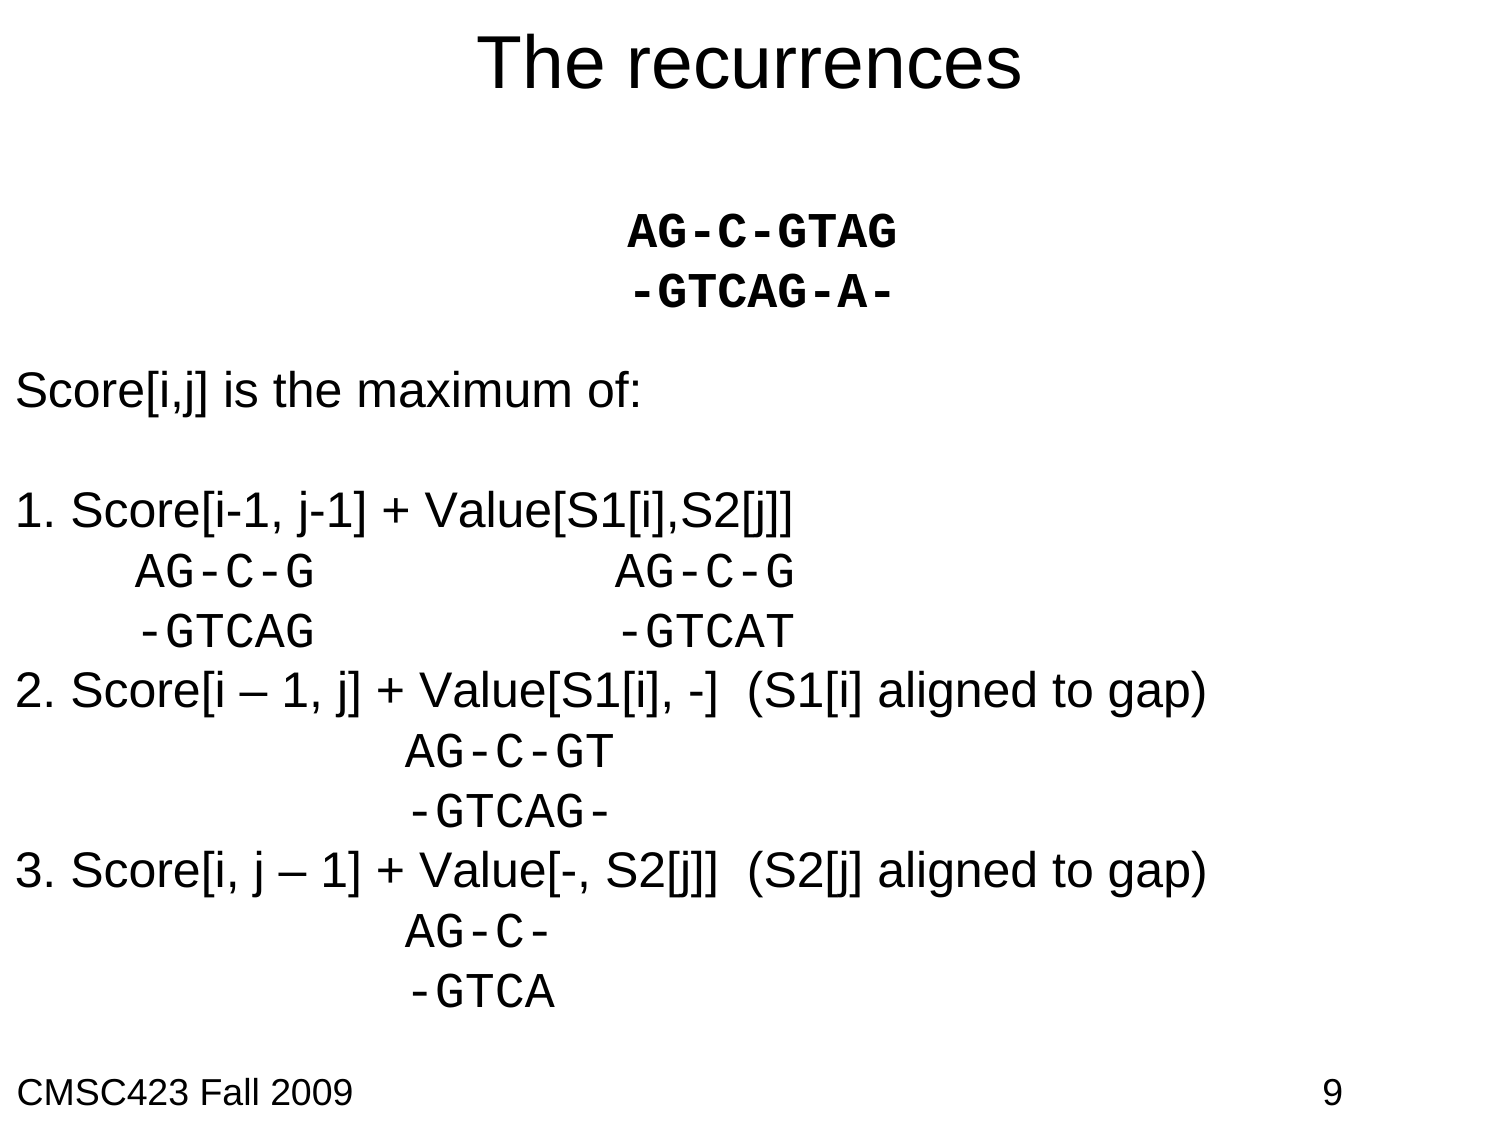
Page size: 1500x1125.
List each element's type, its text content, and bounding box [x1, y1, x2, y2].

title The recurrences [0, 12, 1500, 113]
text_box AG-C-GTAG -GTCAG-A- [612, 190, 913, 326]
text_box Score[i,j] is the maximum of: 1. Score[i-1, j-1] + Value[S1[i],S2[j]] AG-C-G AG-C-G -GTCAG -GTCAT 2. Score[i – 1, j] + Value[S1[i], -] (S1[i] aligned to gap) AG-C-GT -GTCAG- 3. Score[i, j – 1] + Value[-, S2[j]] (S2[j] aligned to gap) AG-C- -GTCA [0, 349, 1500, 1026]
